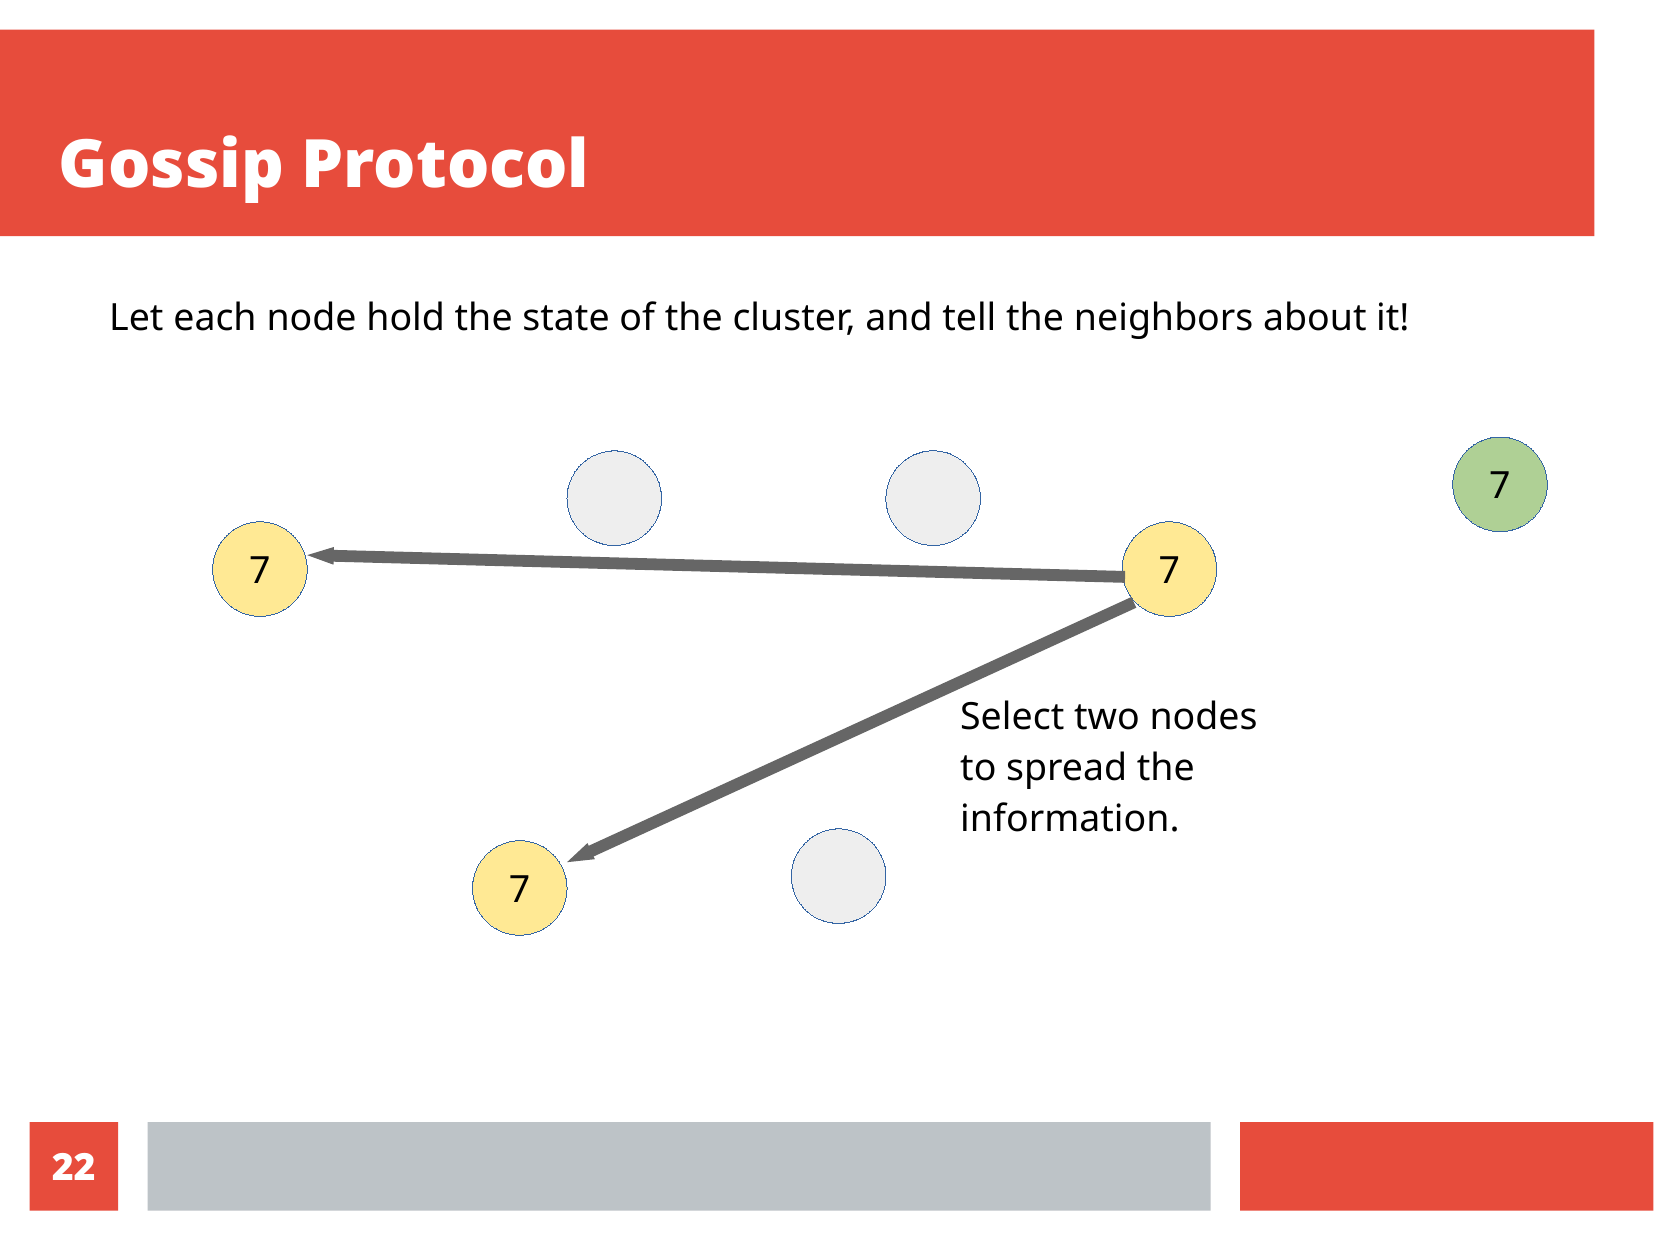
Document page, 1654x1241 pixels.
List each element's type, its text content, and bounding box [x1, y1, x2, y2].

text_box 7 [212, 521, 308, 617]
text_box [791, 828, 886, 924]
title Gossip Protocol [59, 59, 1595, 207]
text_box Select two nodes to spread the information. [945, 681, 1300, 886]
text_box [885, 450, 981, 546]
text_box [566, 450, 662, 546]
text_box 7 [1452, 437, 1548, 532]
text_box Let each node hold the state of the cluster, and tell the neighbors about it! [94, 283, 1273, 346]
text_box 7 [472, 840, 568, 936]
text_box 7 [1122, 521, 1217, 617]
